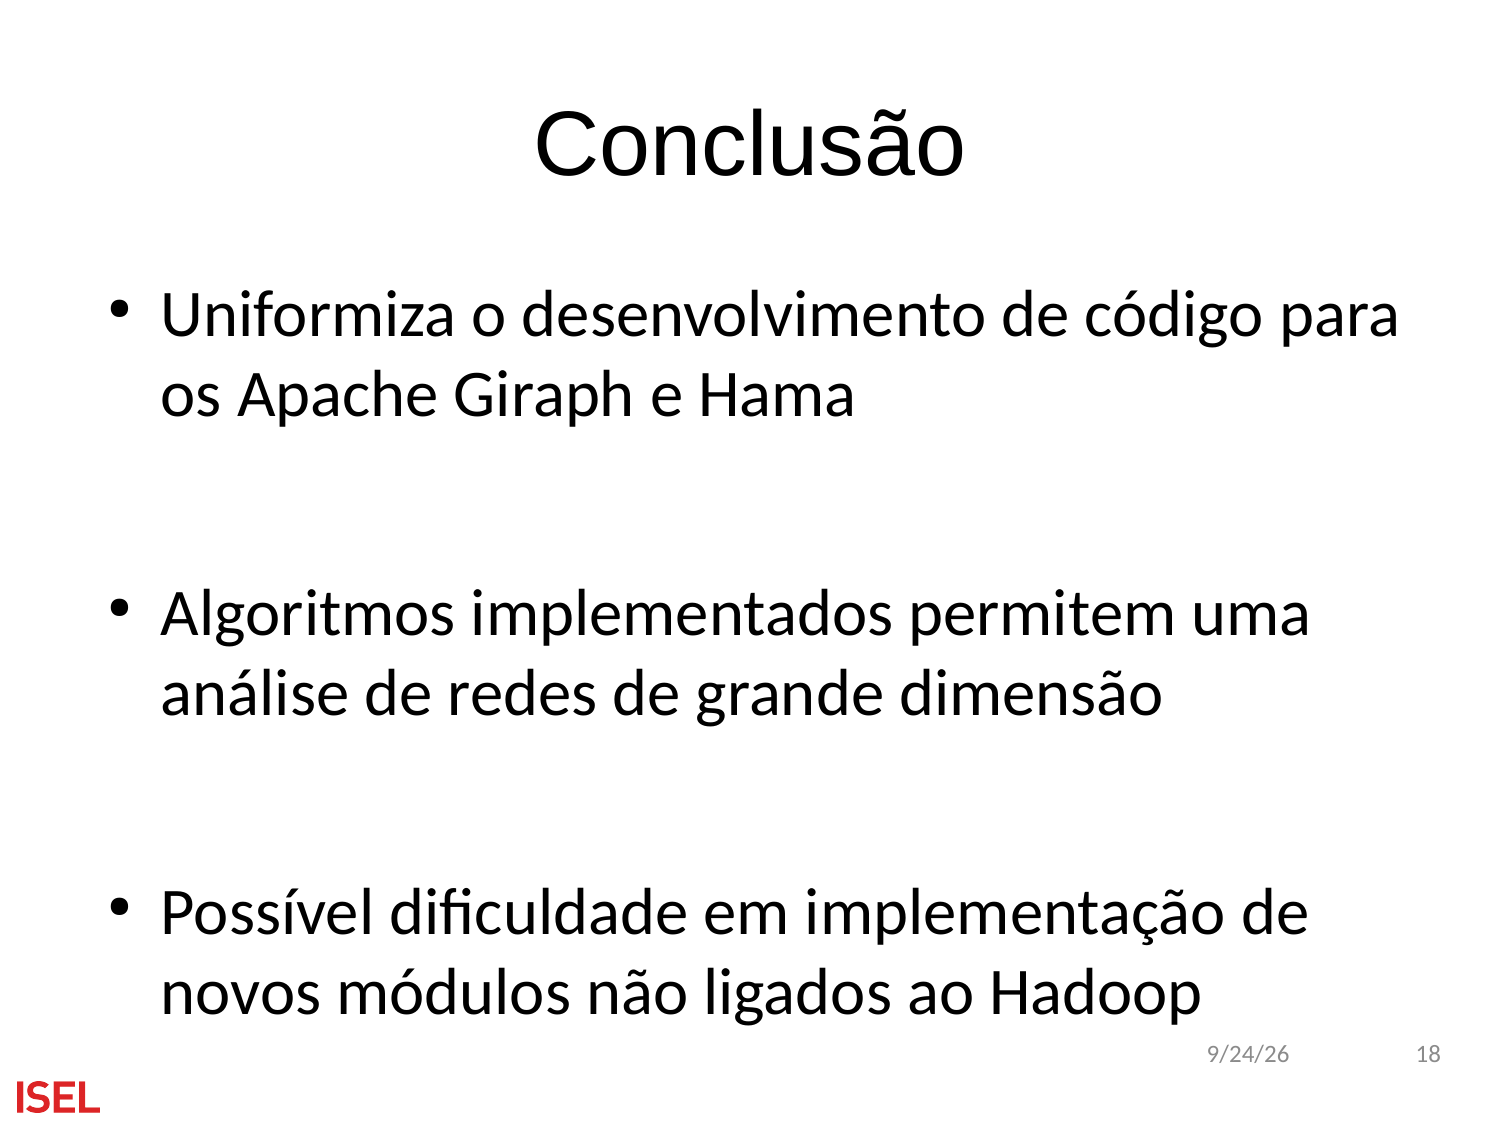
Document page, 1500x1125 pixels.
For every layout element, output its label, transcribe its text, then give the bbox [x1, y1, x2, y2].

picture [17, 1081, 100, 1113]
list Uniformiza o desenvolvimento de código para os Apache Giraph e Hama Algoritmos implementados permitem uma análise de redes de grande dimensão Possível dificuldade em implementação de novos módulos não ligados ao Hadoop [75, 262, 1425, 1005]
slide_number <número> [1347, 1033, 1457, 1071]
slide_number 9/29/14 [1191, 1033, 1340, 1071]
title Conclusão [75, 45, 1425, 233]
